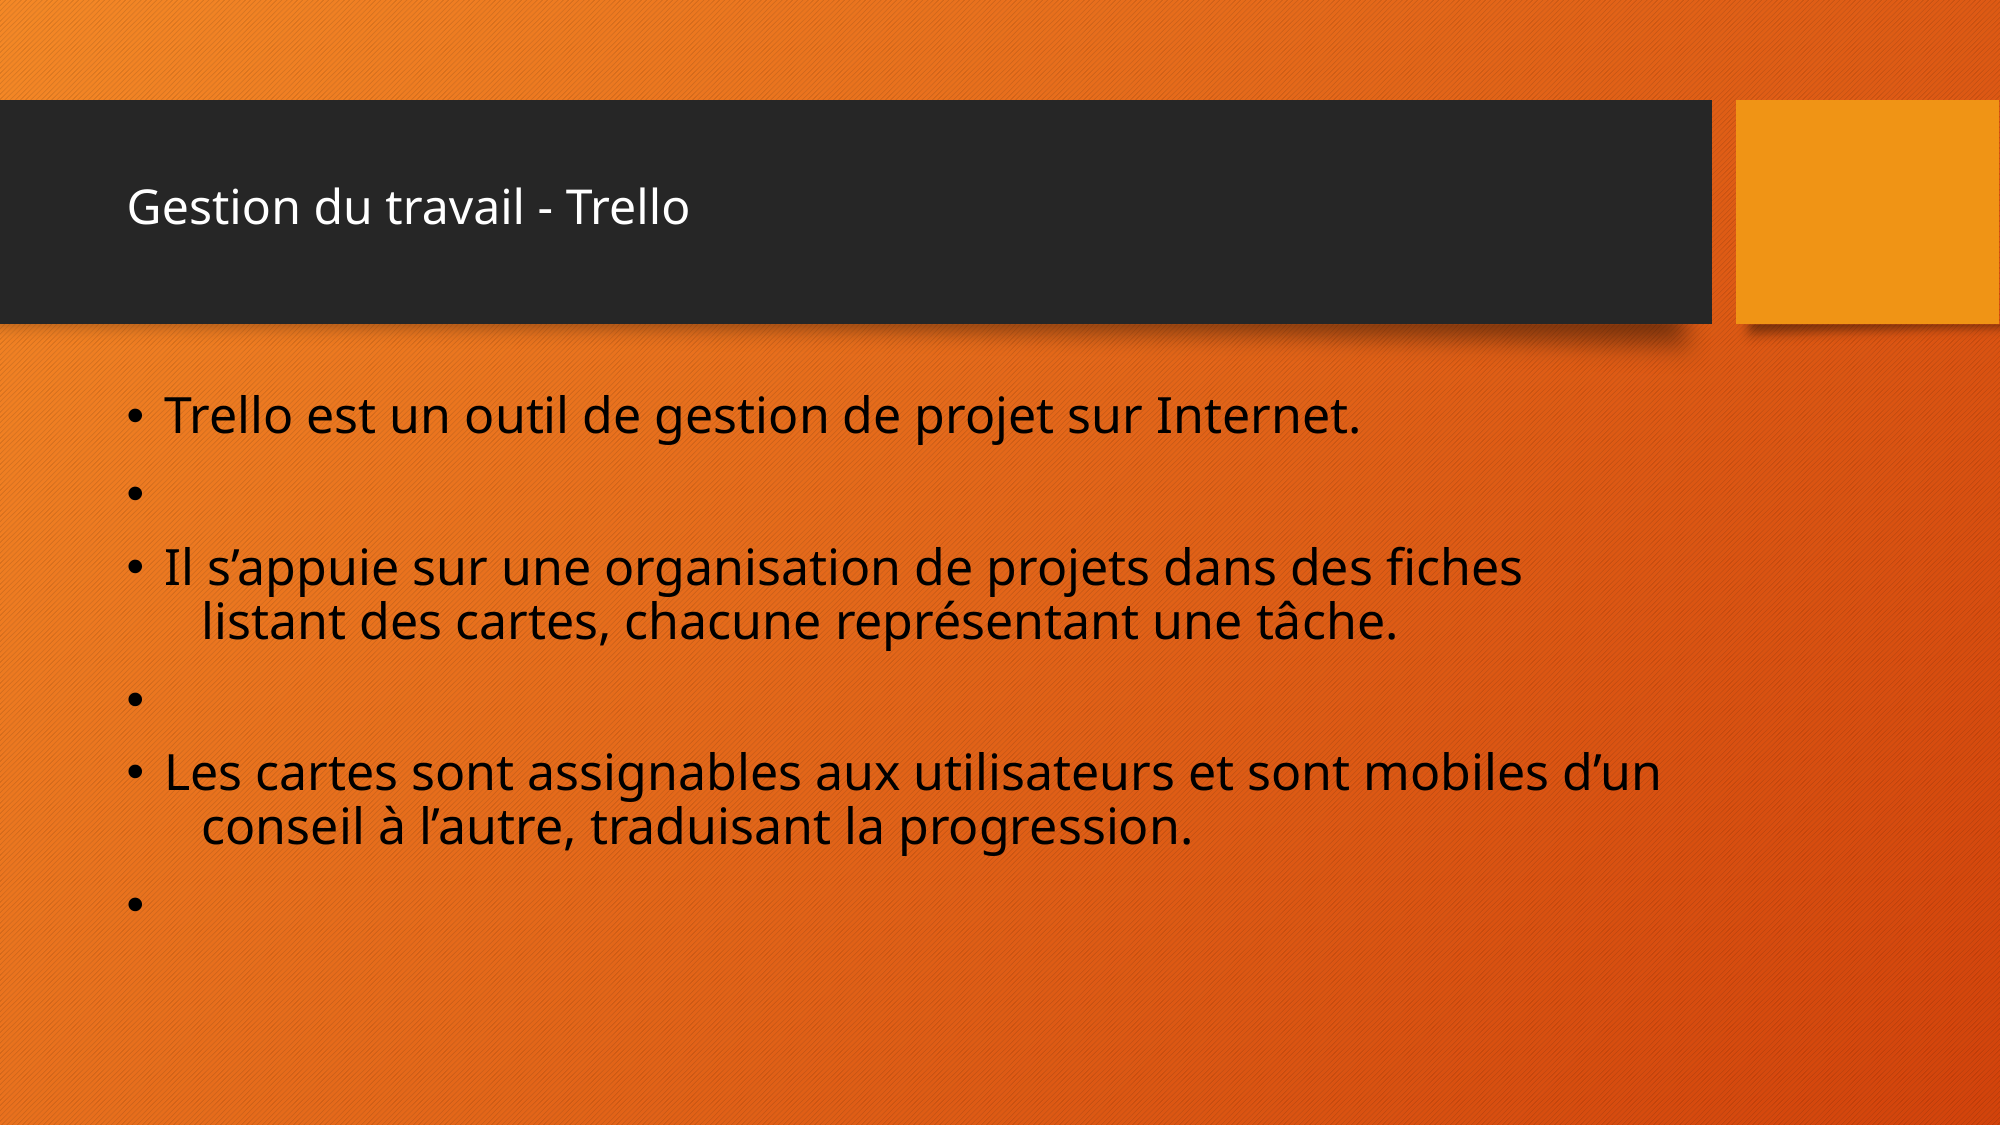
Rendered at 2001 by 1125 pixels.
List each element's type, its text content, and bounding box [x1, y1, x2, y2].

list Trello est un outil de gestion de projet sur Internet. Il s’appuie sur une organisation de projets dans des fiches listant des cartes, chacune représentant une tâche. Les cartes sont assignables aux utilisateurs et sont mobiles d’un conseil à l’autre, traduisant la progression. [111, 383, 1689, 974]
title Gestion du travail - Trello [111, 123, 1689, 301]
